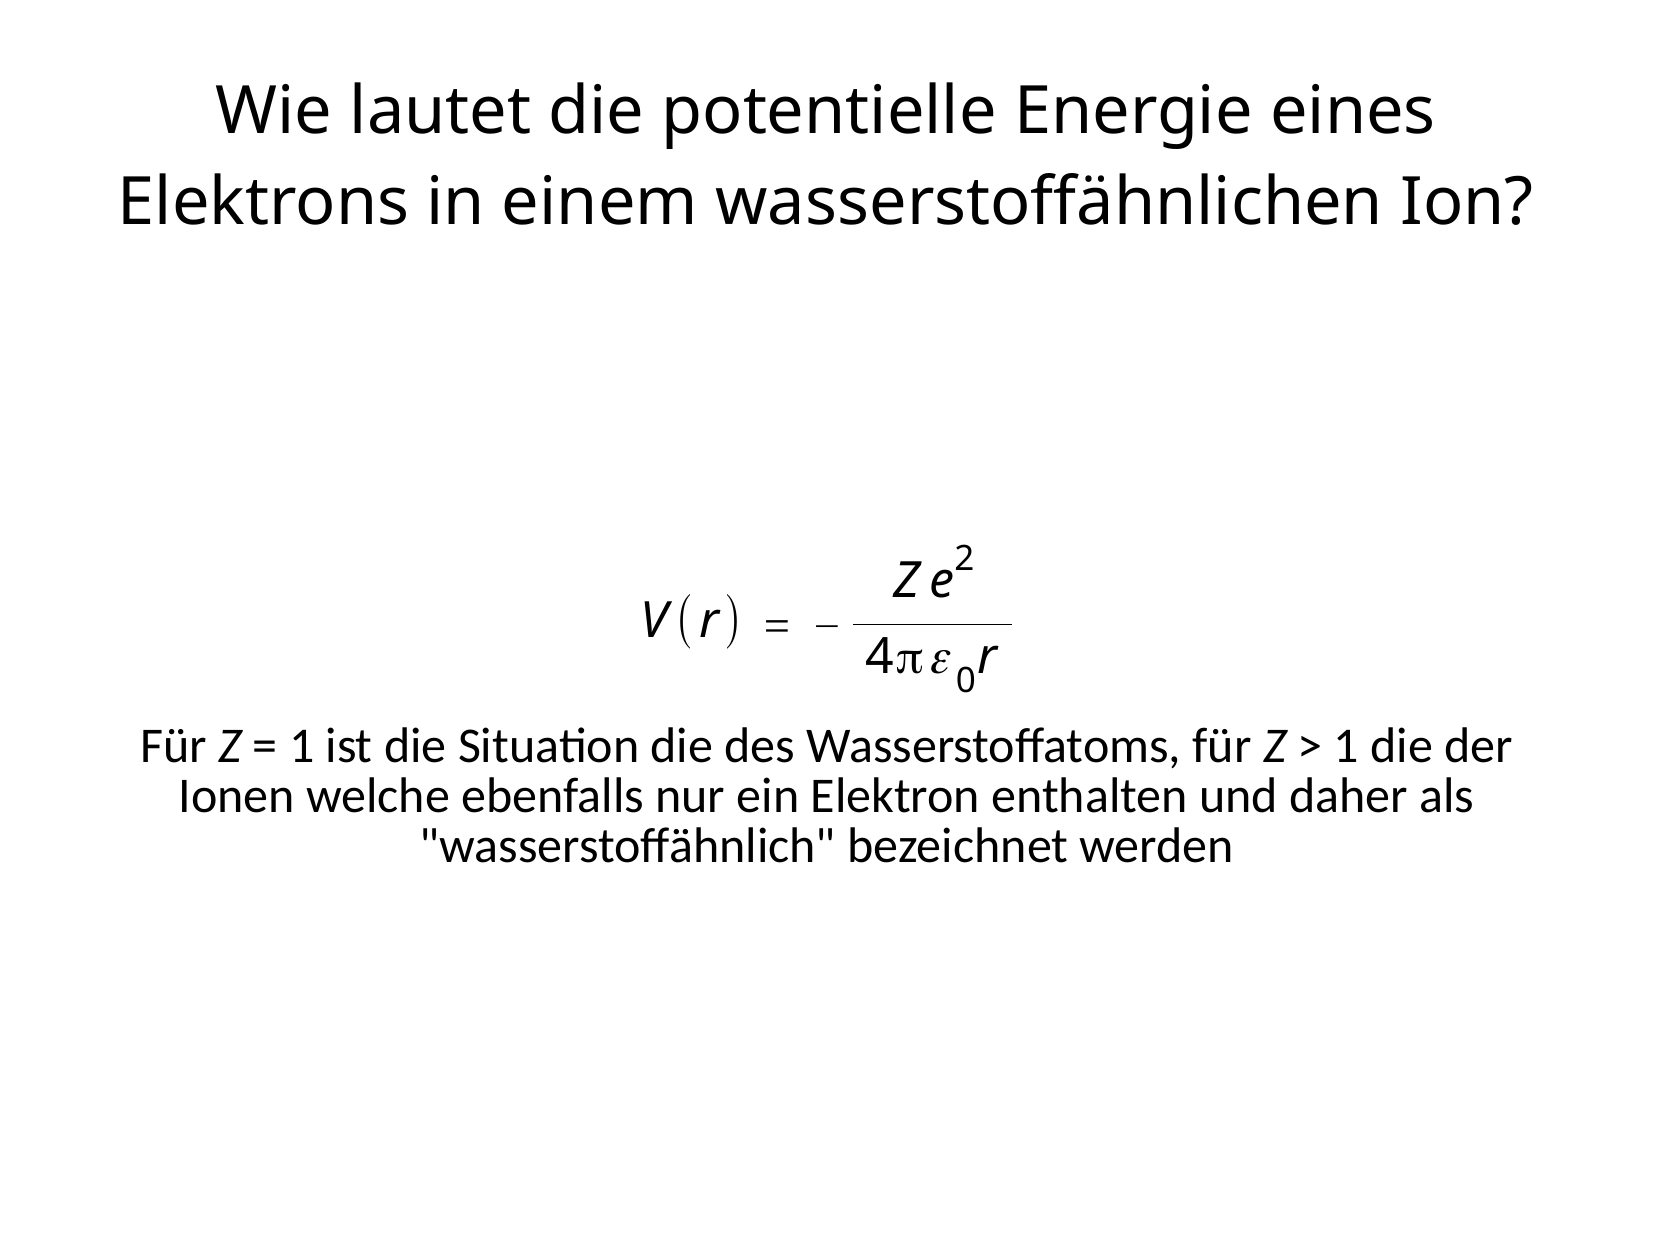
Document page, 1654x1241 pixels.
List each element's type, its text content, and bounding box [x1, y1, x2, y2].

chart [633, 537, 1020, 703]
title Wie lautet die potentielle Energie eines Elektrons in einem wasserstoffähnlichen Ion? [82, 49, 1571, 257]
subtitle Für Z = 1 ist die Situation die des Wasserstoffatoms, für Z > 1 die der Ionen welche ebenfalls nur ein Elektron enthalten und daher als "wasserstoffähnlich" bezeichnet werden [82, 290, 1571, 1010]
